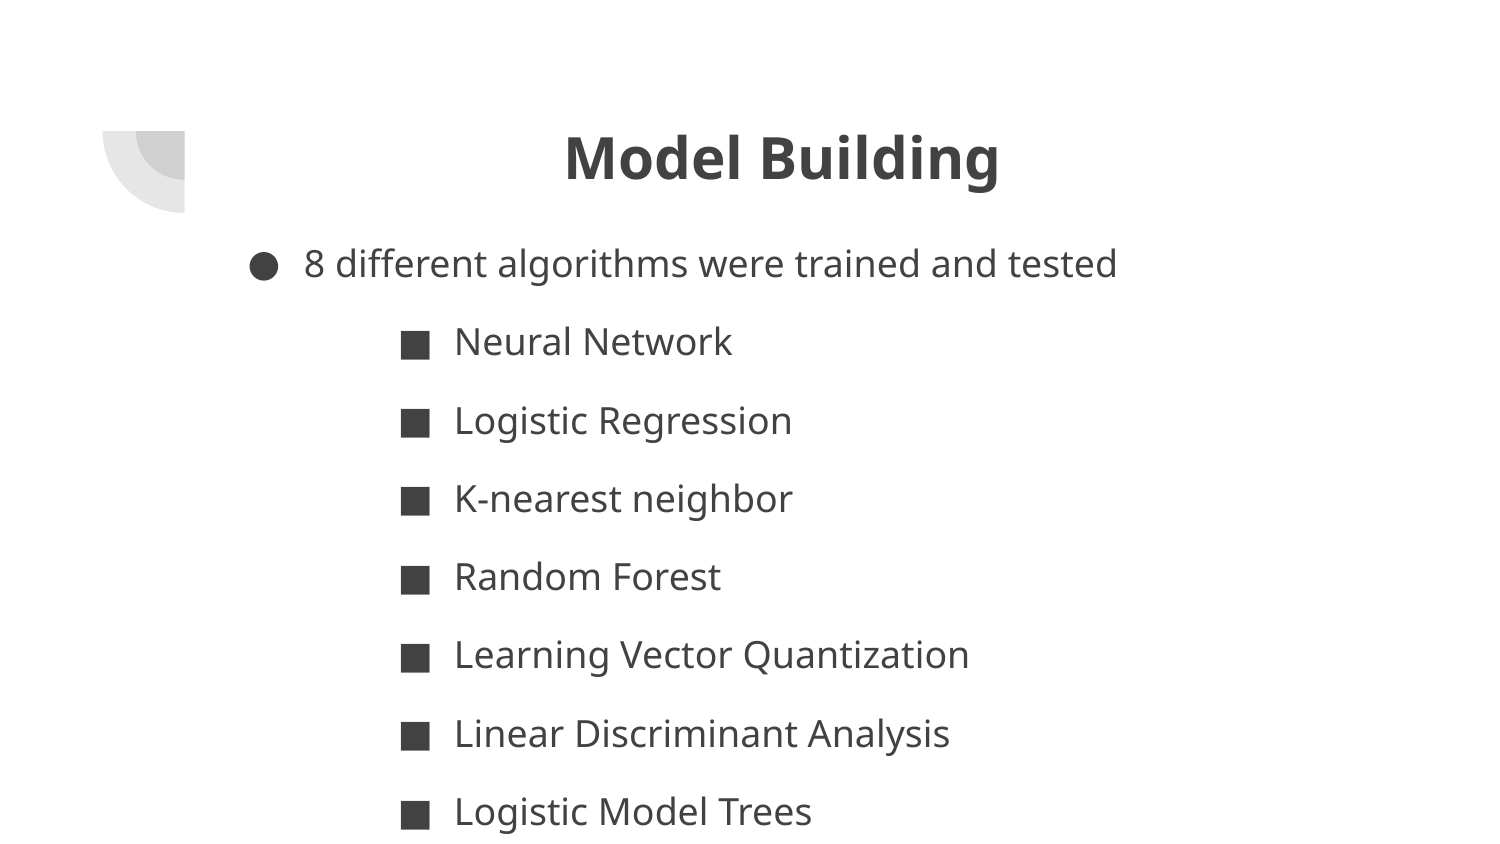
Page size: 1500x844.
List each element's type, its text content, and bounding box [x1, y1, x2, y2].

title Model Building [173, 106, 1327, 270]
list 8 different algorithms were trained and tested Neural Network Logistic Regression K-nearest neighbor Random Forest Learning Vector Quantization Linear Discriminant Analysis Logistic Model Trees Stochastic Gradient Boosting Iterated over 50 times Average performance was recorded [213, 225, 1368, 744]
